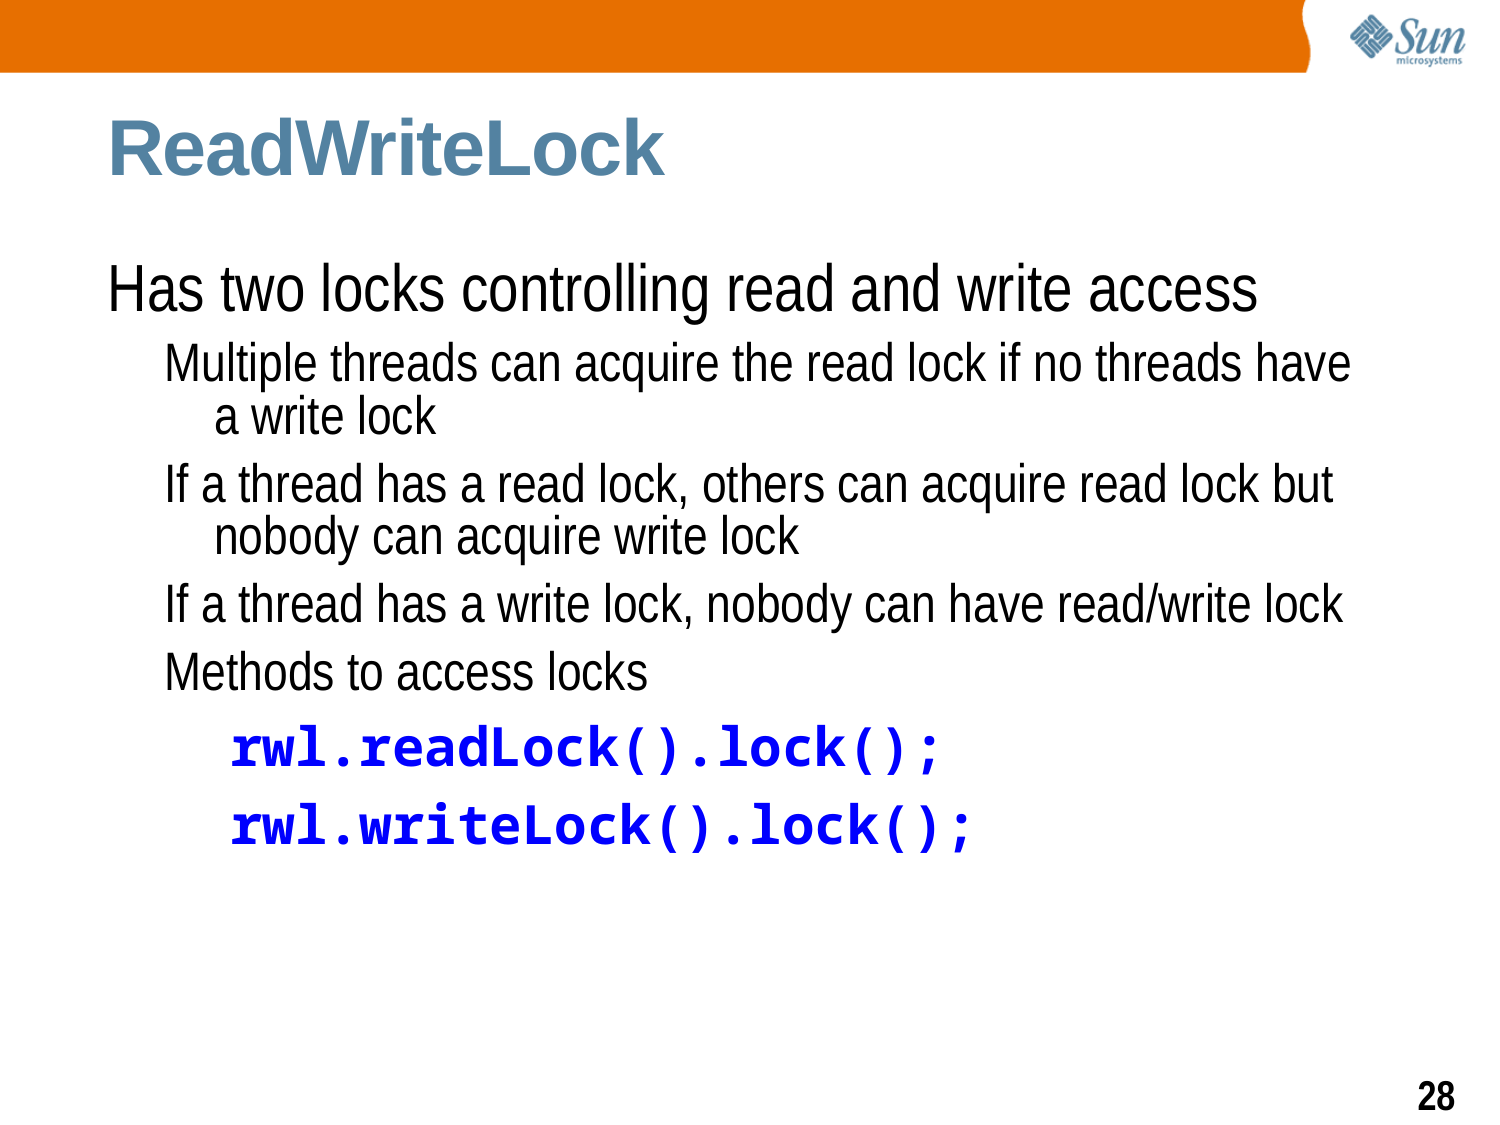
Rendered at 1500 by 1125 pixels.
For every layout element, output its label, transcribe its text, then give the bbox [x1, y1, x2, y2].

title ReadWriteLock [107, 112, 1470, 254]
picture [0, 0, 1500, 75]
list Has two locks controlling read and write access Multiple threads can acquire the read lock if no threads have a write lock If a thread has a read lock, others can acquire read lock but nobody can acquire write lock If a thread has a write lock, nobody can have read/write lock Methods to access locks rwl.readLock().lock(); rwl.writeLock().lock(); [88, 258, 1370, 1089]
